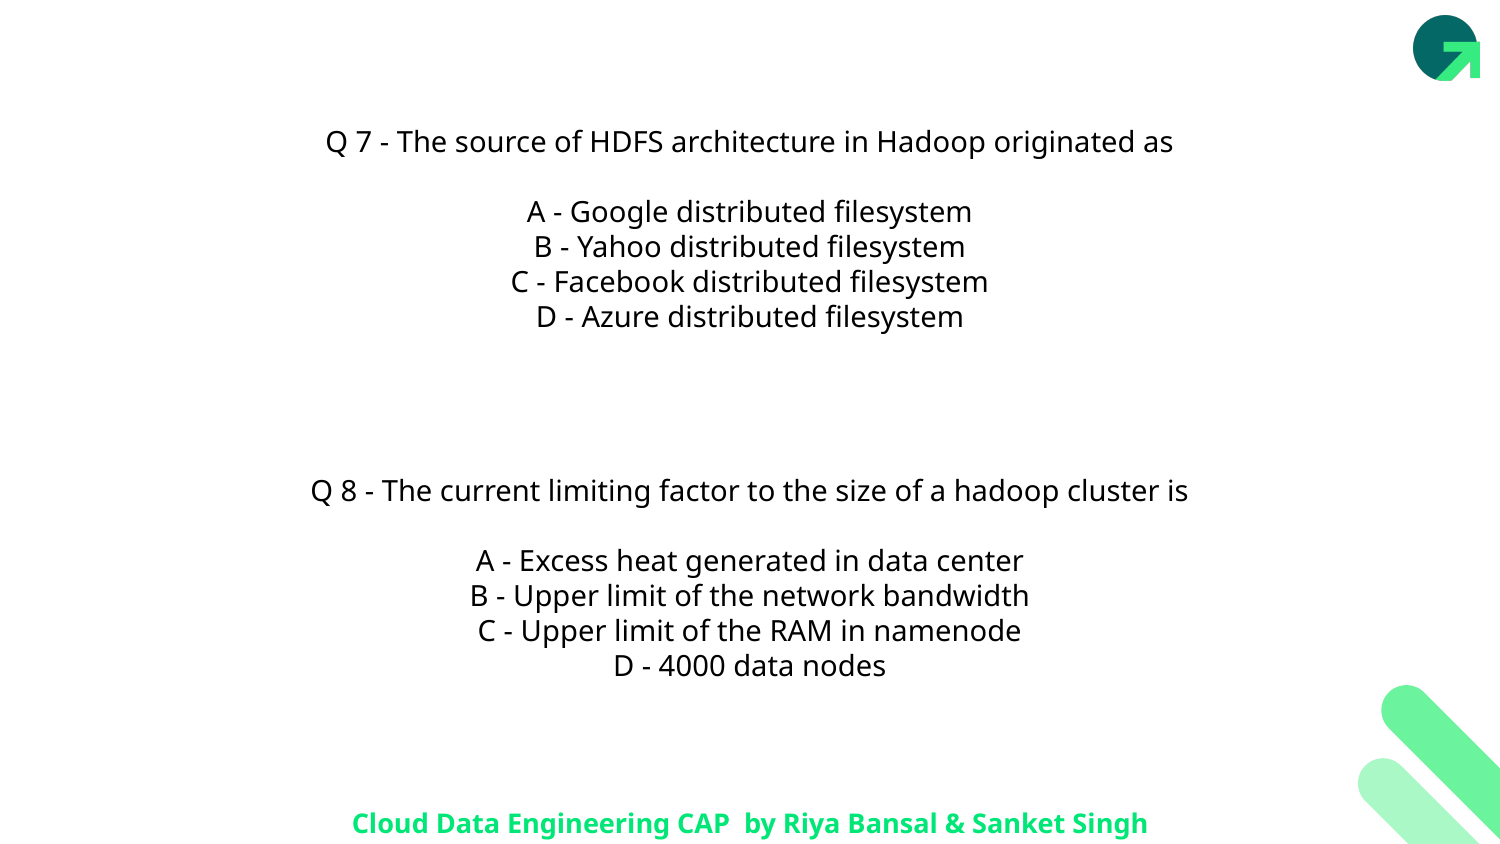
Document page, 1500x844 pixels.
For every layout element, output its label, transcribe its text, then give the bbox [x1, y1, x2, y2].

text_box Cloud Data Engineering CAP by Riya Bansal & Sanket Singh [0, 795, 1500, 844]
title Q 7 - The source of HDFS architecture in Hadoop originated as A - Google distributed filesystem B - Yahoo distributed filesystem C - Facebook distributed filesystem D - Azure distributed filesystem Q 8 - The current limiting factor to the size of a hadoop cluster is A - Excess heat generated in data center B - Upper limit of the network bandwidth C - Upper limit of the RAM in namenode D - 4000 data nodes [51, 73, 1449, 262]
picture [1413, 15, 1480, 81]
